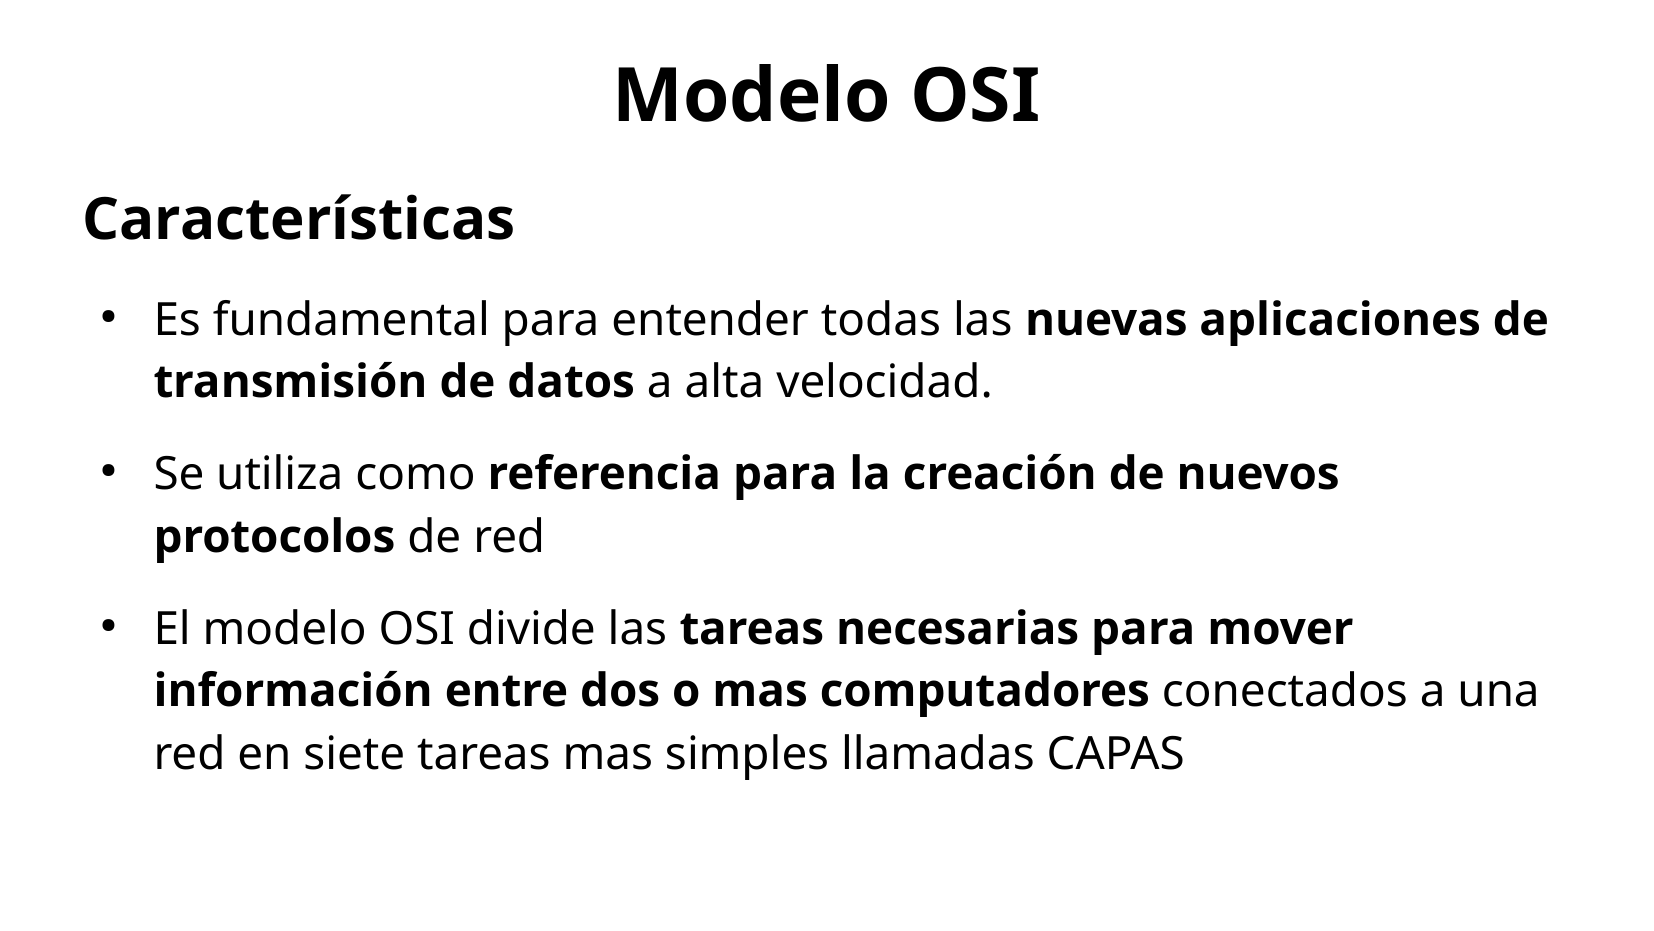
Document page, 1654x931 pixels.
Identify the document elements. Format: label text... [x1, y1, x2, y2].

list Características Es fundamental para entender todas las nuevas aplicaciones de transmisión de datos a alta velocidad. Se utiliza como referencia para la creación de nuevos protocolos de red El modelo OSI divide las tareas necesarias para mover información entre dos o mas computadores conectados a una red en siete tareas mas simples llamadas CAPAS [82, 177, 1571, 857]
title Modelo OSI [82, 37, 1571, 148]
